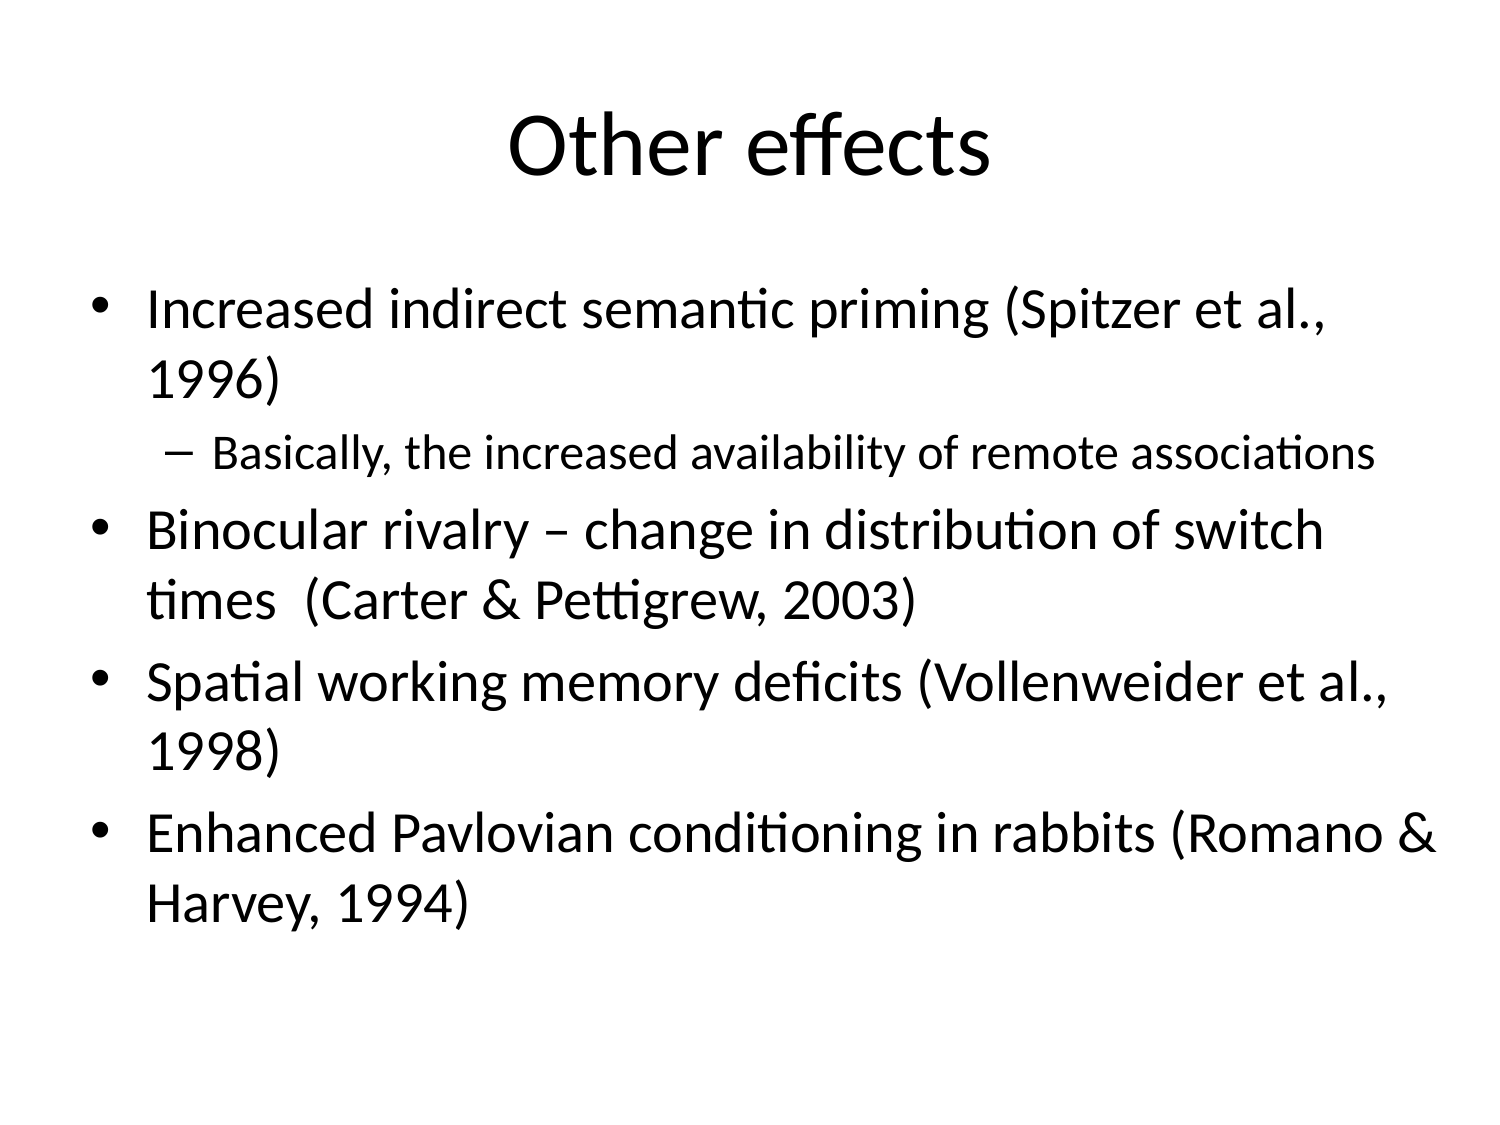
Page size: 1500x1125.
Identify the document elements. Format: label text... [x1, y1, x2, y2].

list Increased indirect semantic priming (Spitzer et al., 1996) Basically, the increased availability of remote associations Binocular rivalry – change in distribution of switch times (Carter & Pettigrew, 2003) Spatial working memory deficits (Vollenweider et al., 1998) Enhanced Pavlovian conditioning in rabbits (Romano & Harvey, 1994) [75, 262, 1453, 1005]
title Other effects [75, 45, 1425, 233]
